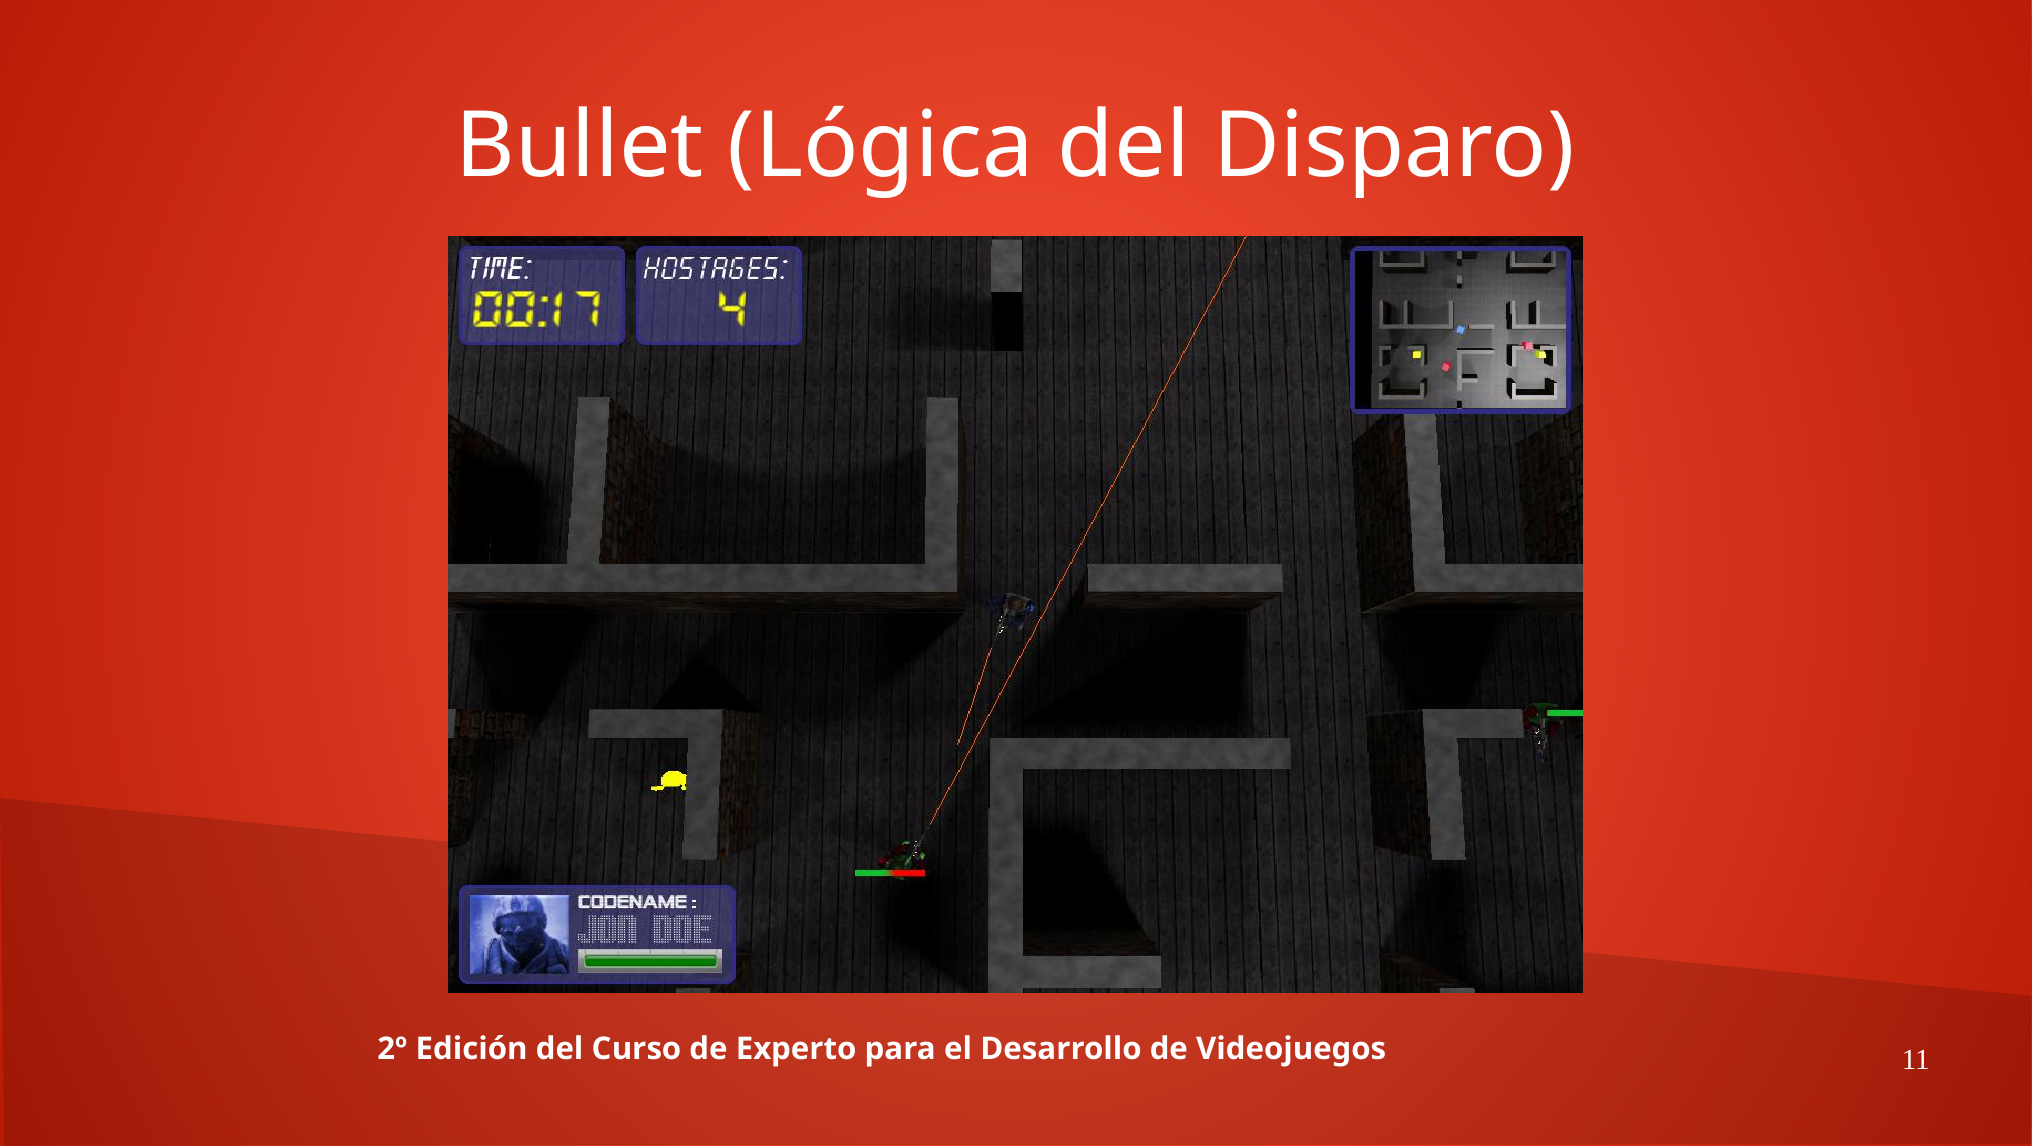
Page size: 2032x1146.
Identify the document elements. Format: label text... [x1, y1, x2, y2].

picture [448, 236, 1583, 993]
text_box 2º Edición del Curso de Experto para el Desarrollo de Videojuegos [362, 1018, 1669, 1085]
title Bullet (Lógica del Disparo) [101, 45, 1930, 237]
